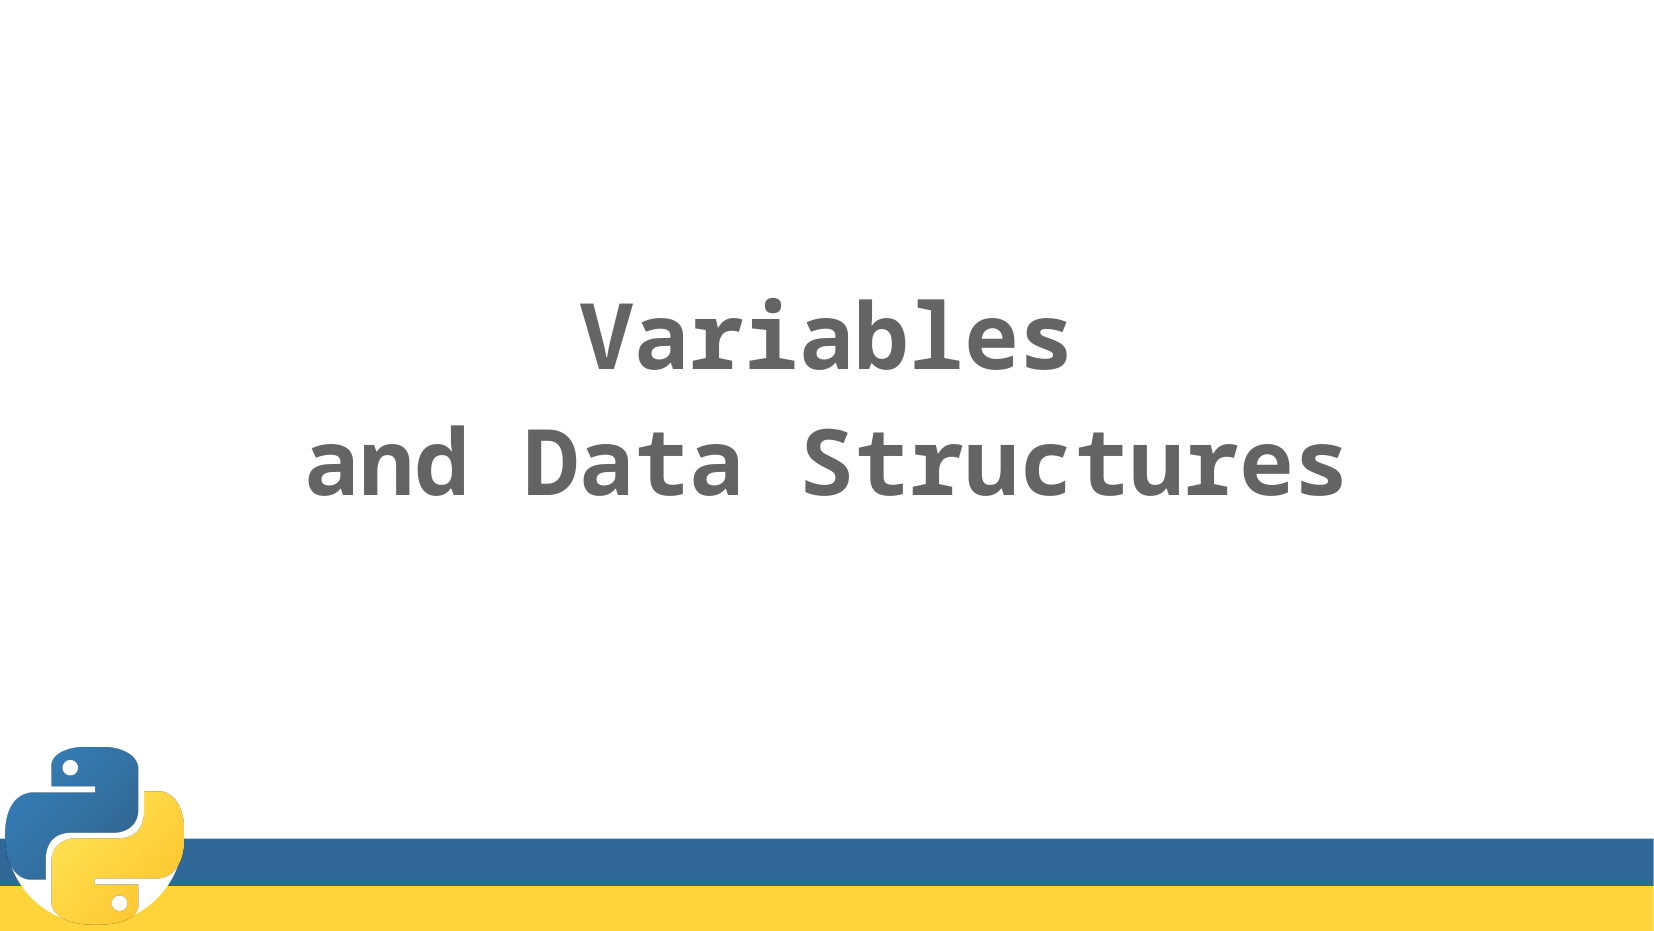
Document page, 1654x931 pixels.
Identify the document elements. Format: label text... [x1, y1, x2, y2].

subtitle Variables and Data Structures [82, 37, 1571, 757]
picture [5, 747, 184, 925]
